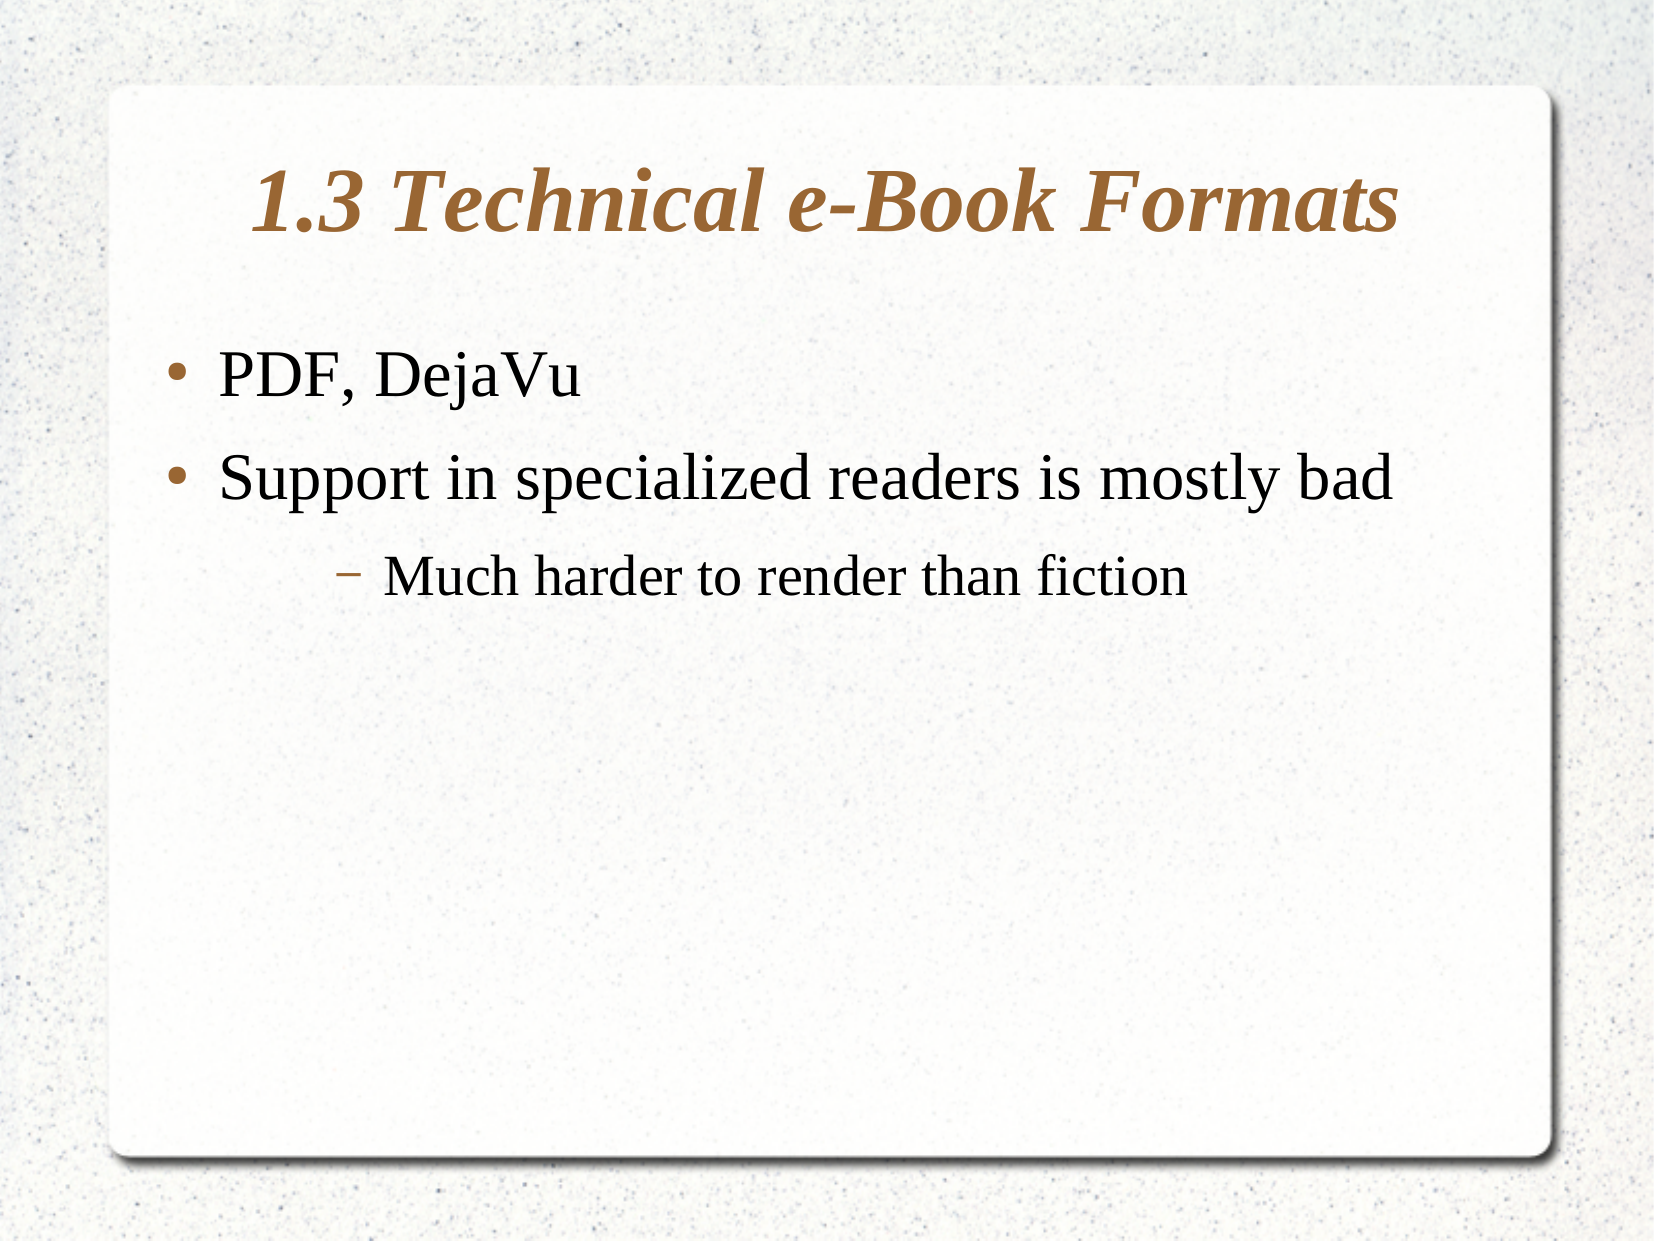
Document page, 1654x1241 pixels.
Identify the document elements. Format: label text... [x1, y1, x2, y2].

picture [0, 0, 1654, 1241]
title 1.3 Technical e-Book Formats [118, 104, 1536, 297]
list PDF, DejaVu Support in specialized readers is mostly bad Much harder to render than fiction [147, 336, 1506, 1141]
